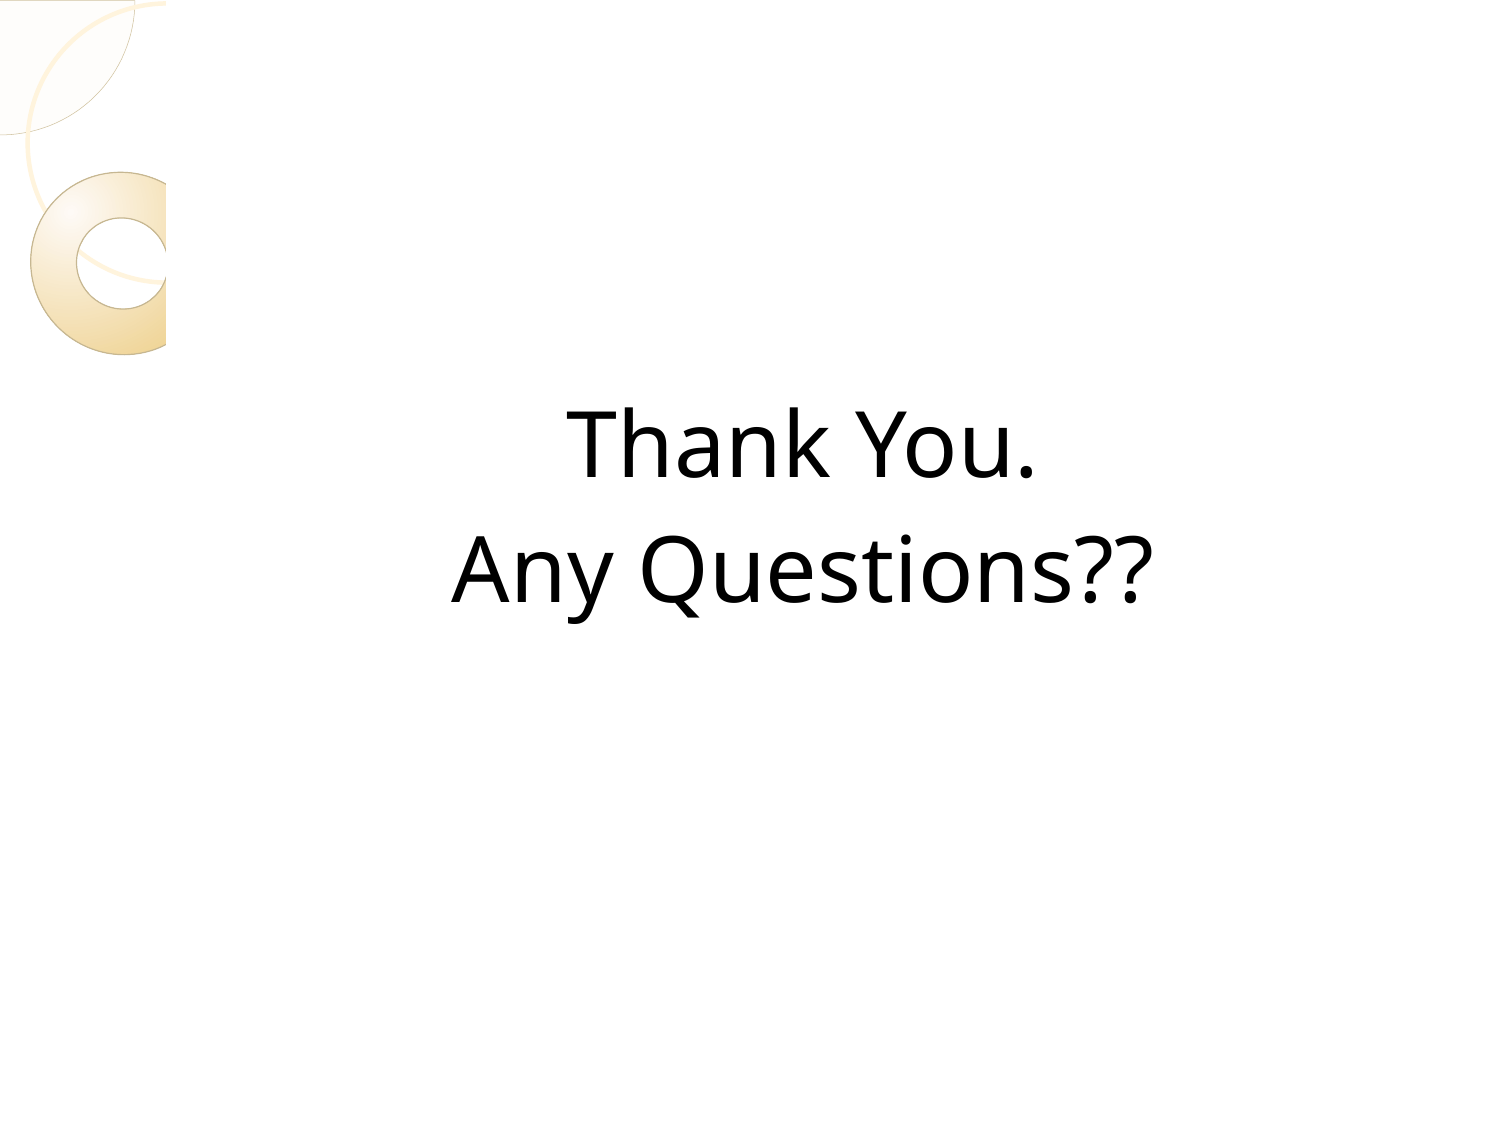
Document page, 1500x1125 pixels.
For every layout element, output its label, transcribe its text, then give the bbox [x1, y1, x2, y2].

title Thank You. Any Questions?? [188, 397, 1419, 612]
